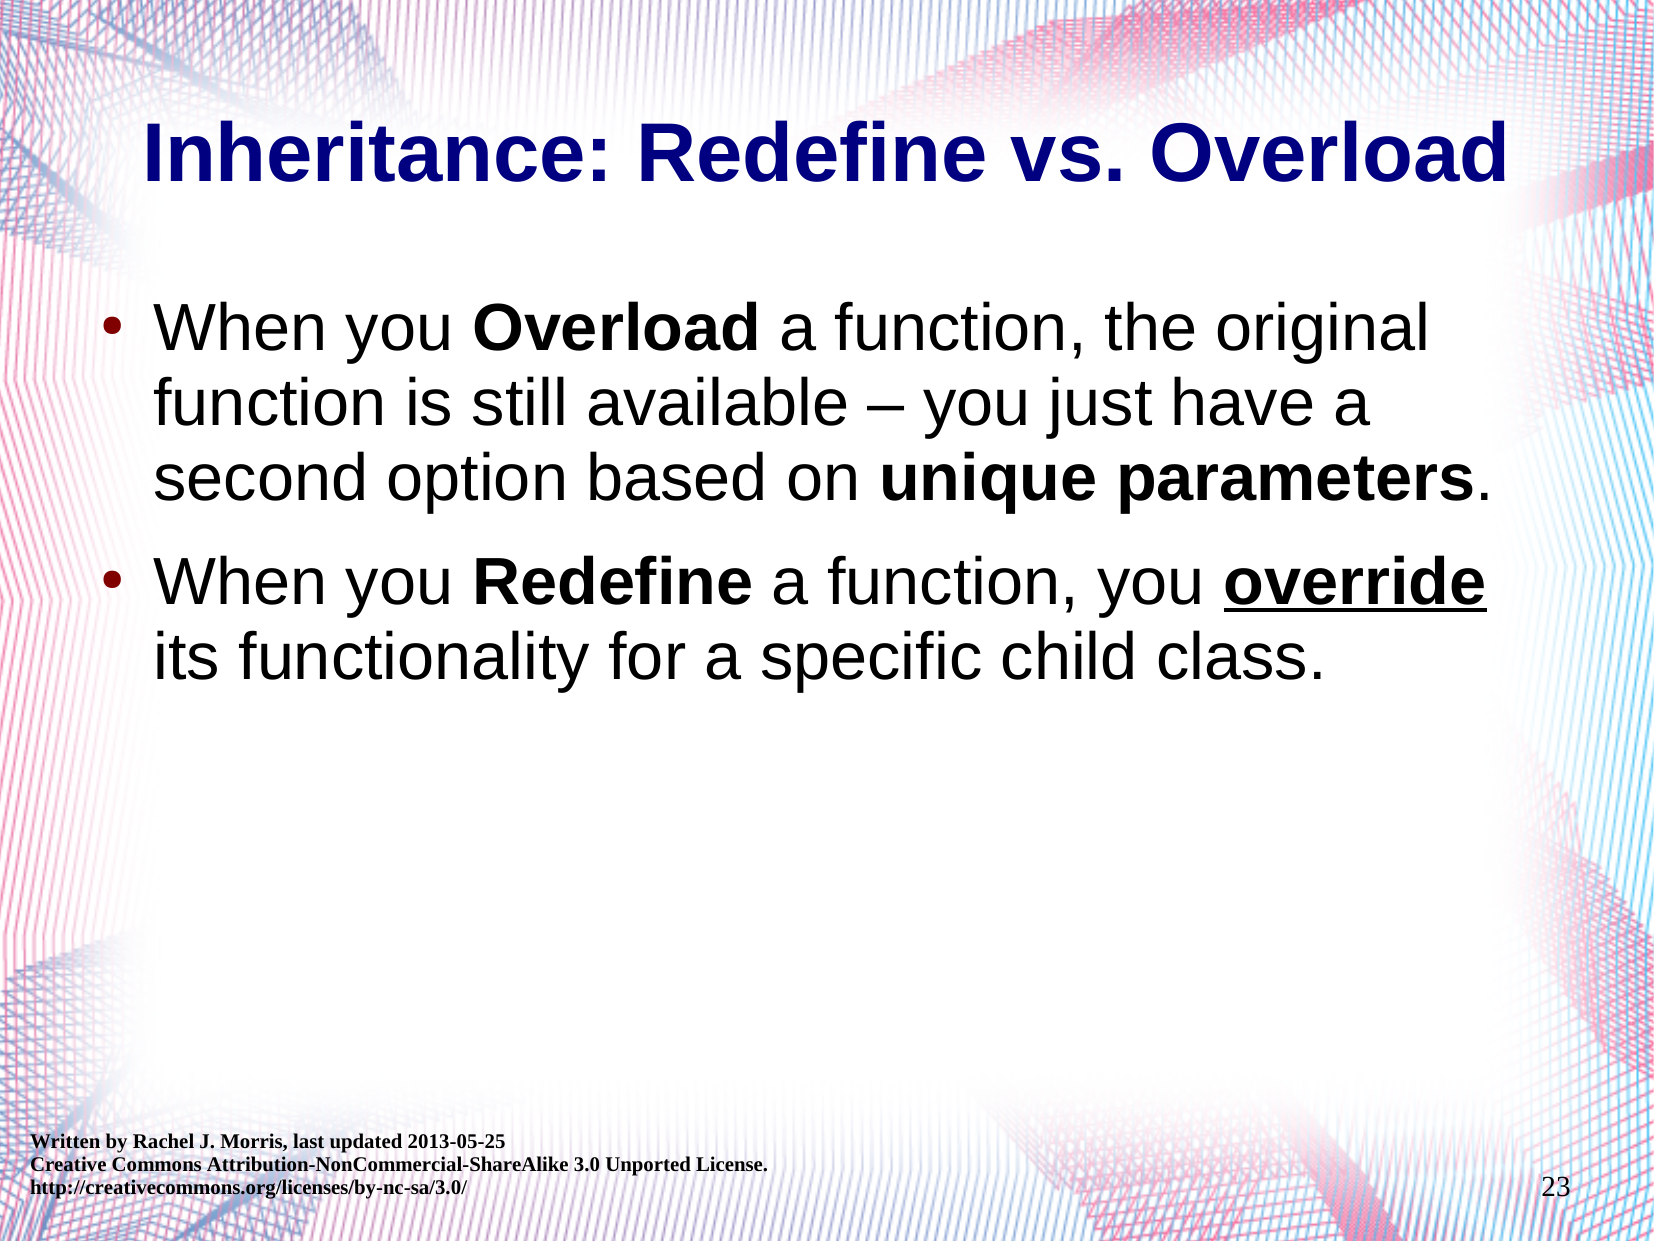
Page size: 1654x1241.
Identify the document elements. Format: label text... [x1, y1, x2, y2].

title Inheritance: Redefine vs. Overload [82, 49, 1571, 257]
list When you Overload a function, the original function is still available – you just have a second option based on unique parameters. When you Redefine a function, you override its functionality for a specific child class. [82, 290, 1571, 1010]
picture [0, 0, 1654, 1241]
